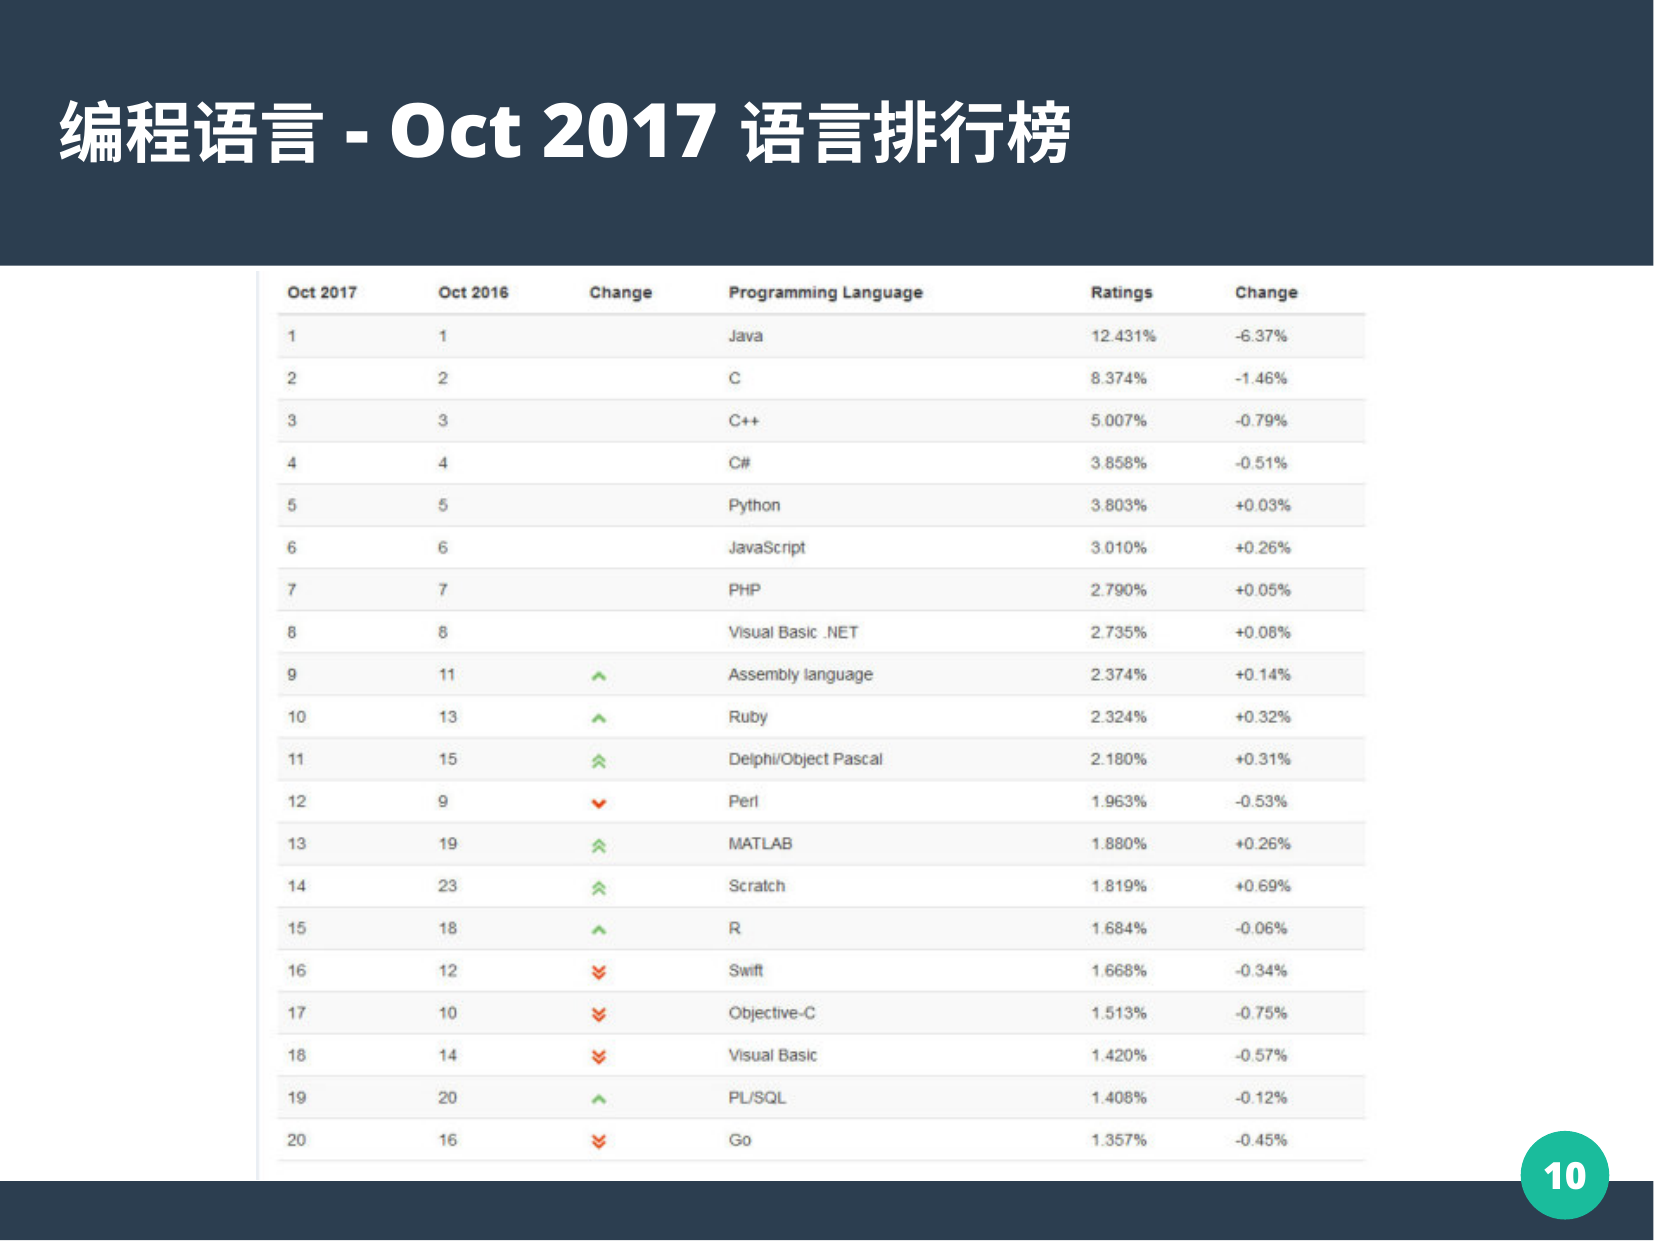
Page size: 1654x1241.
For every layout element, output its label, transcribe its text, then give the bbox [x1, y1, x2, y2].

title 编程语言- Oct 2017语言排行榜 [59, 49, 1595, 207]
picture [256, 271, 1382, 1180]
